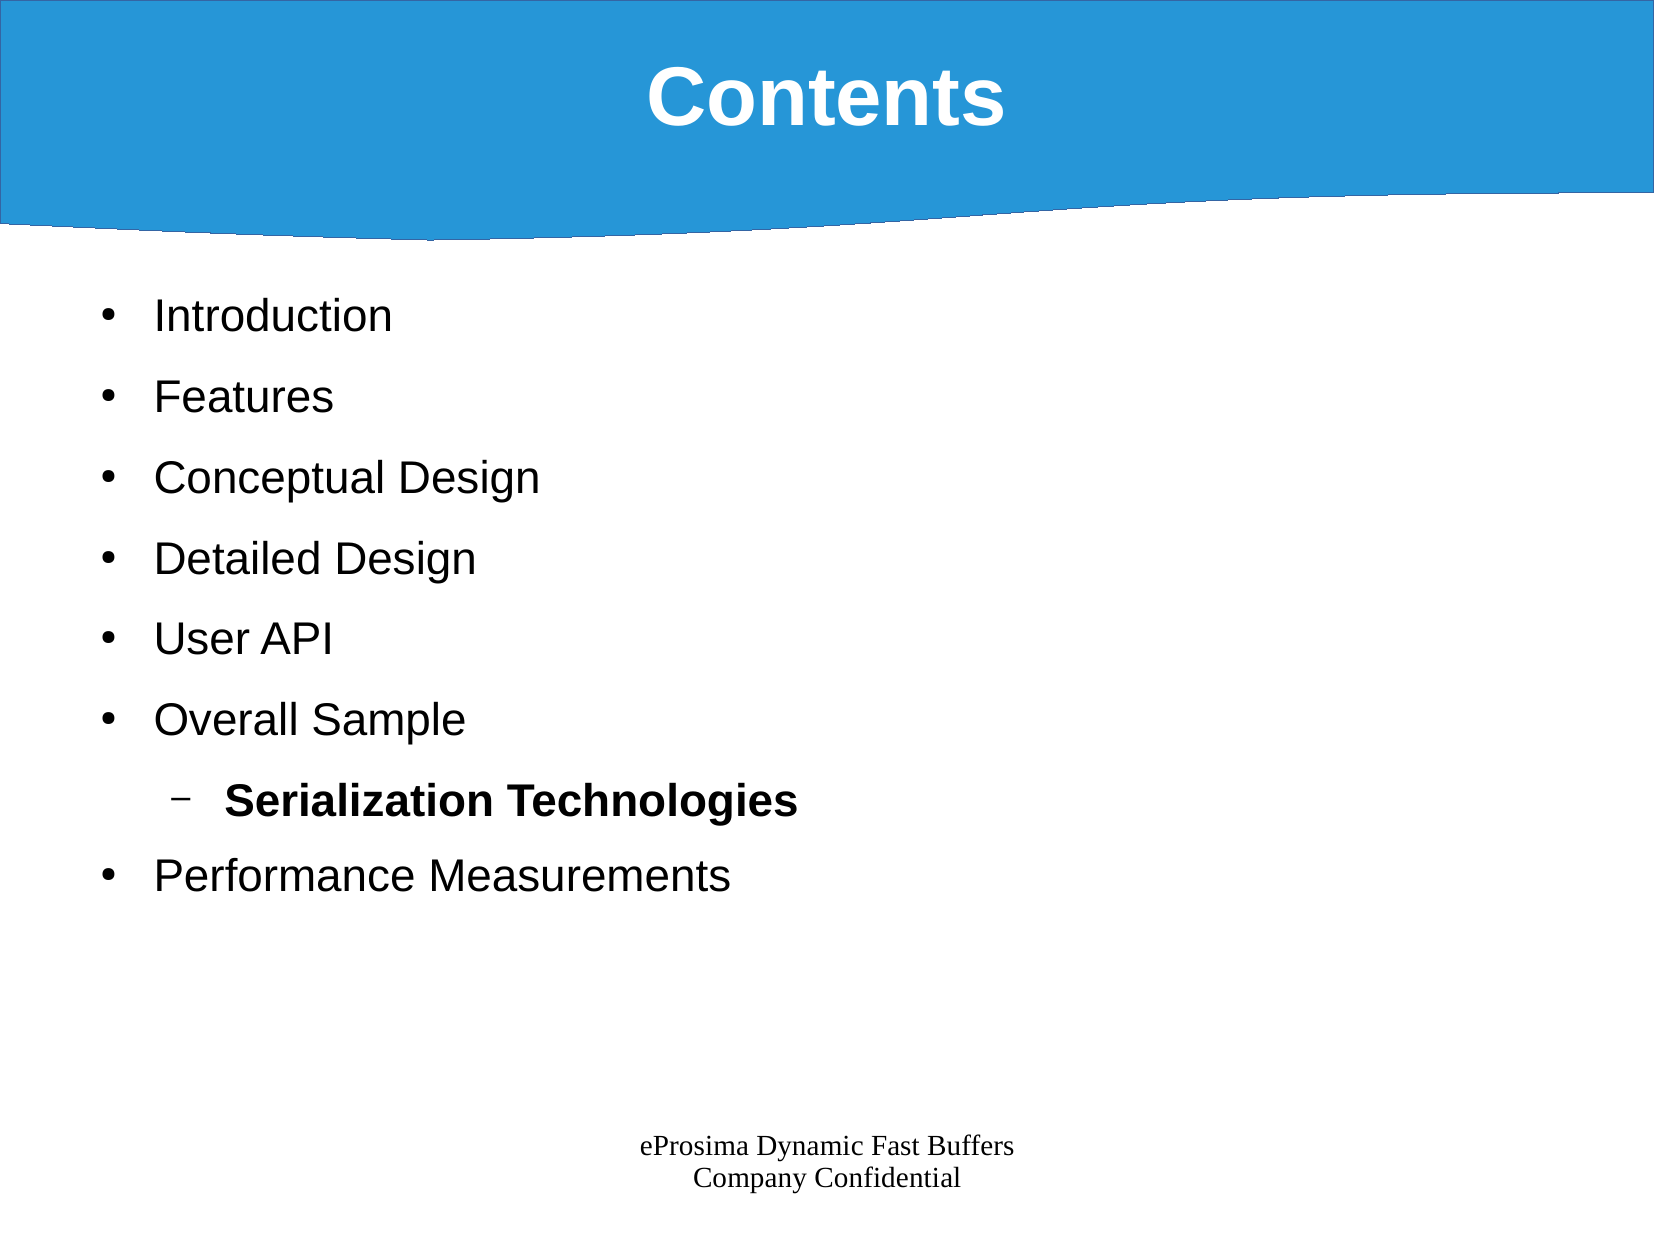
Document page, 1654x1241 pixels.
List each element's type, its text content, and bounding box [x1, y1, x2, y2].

text_box Contents [0, 0, 1654, 241]
list Introduction Features Conceptual Design Detailed Design User API Overall Sample Serialization Technologies Performance Measurements [82, 290, 1571, 1216]
